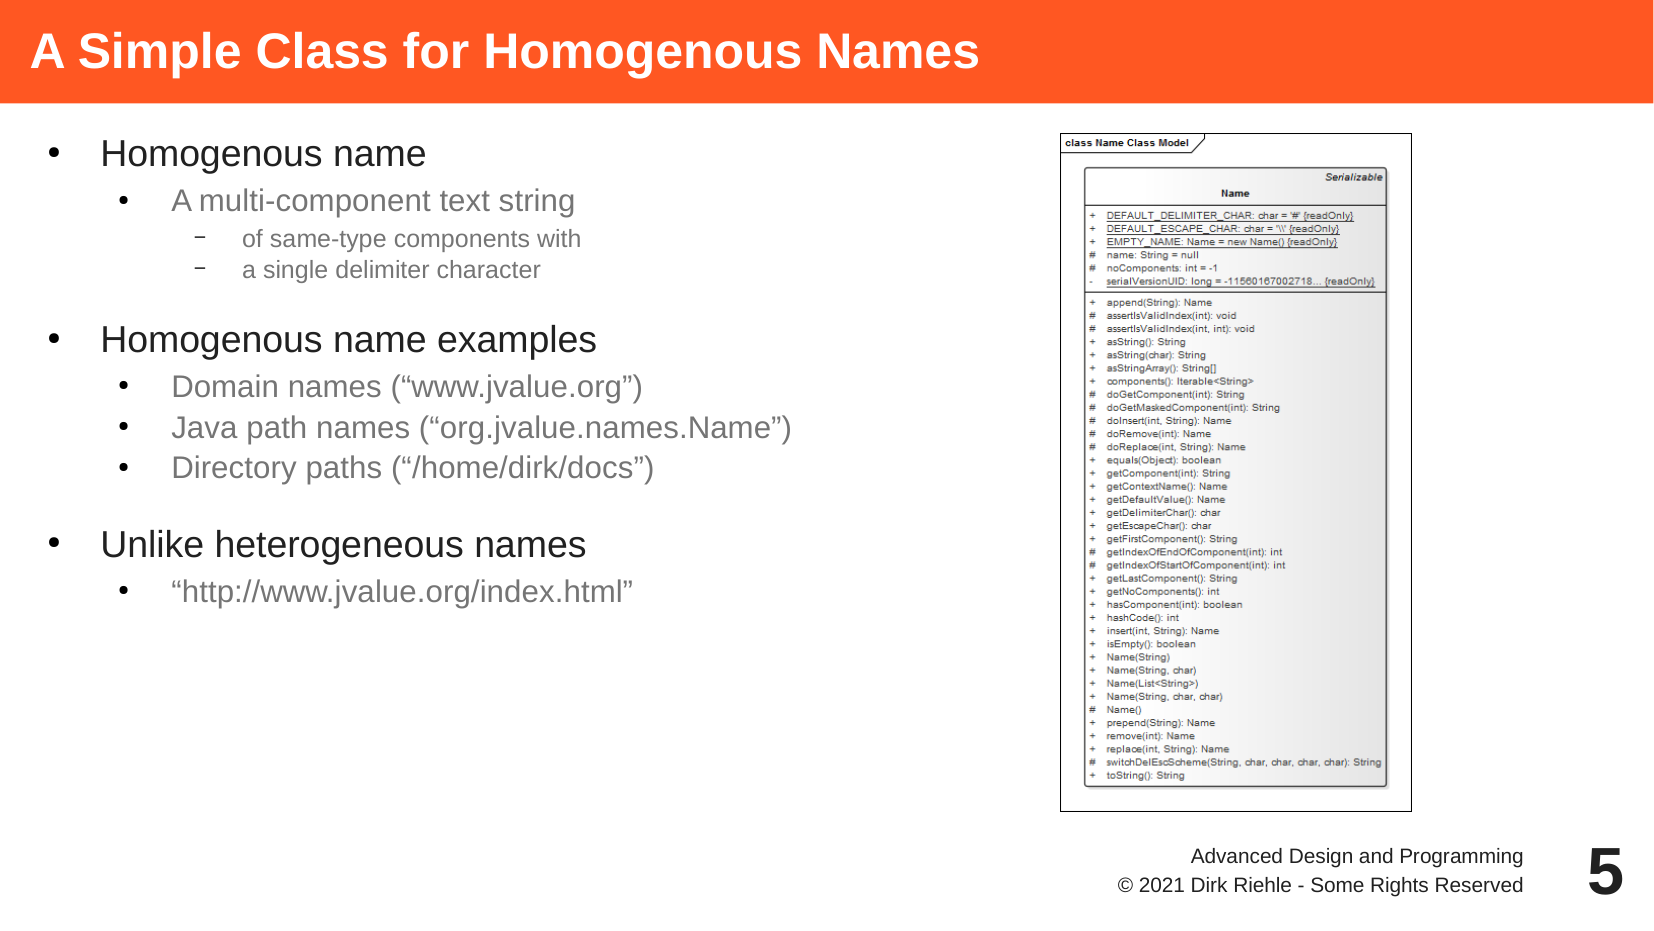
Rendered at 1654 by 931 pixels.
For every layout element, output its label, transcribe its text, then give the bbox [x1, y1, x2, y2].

list Homogenous name A multi-component text string of same-type components with a single delimiter character Homogenous name examples Domain names (“www.jvalue.org”) Java path names (“org.jvalue.names.Name”) Directory paths (“/home/dirk/docs”) Unlike heterogeneous names “http://www.jvalue.org/index.html” [29, 132, 808, 813]
title A Simple Class for Homogenous Names [0, 0, 1654, 104]
picture [1004, 132, 1467, 813]
